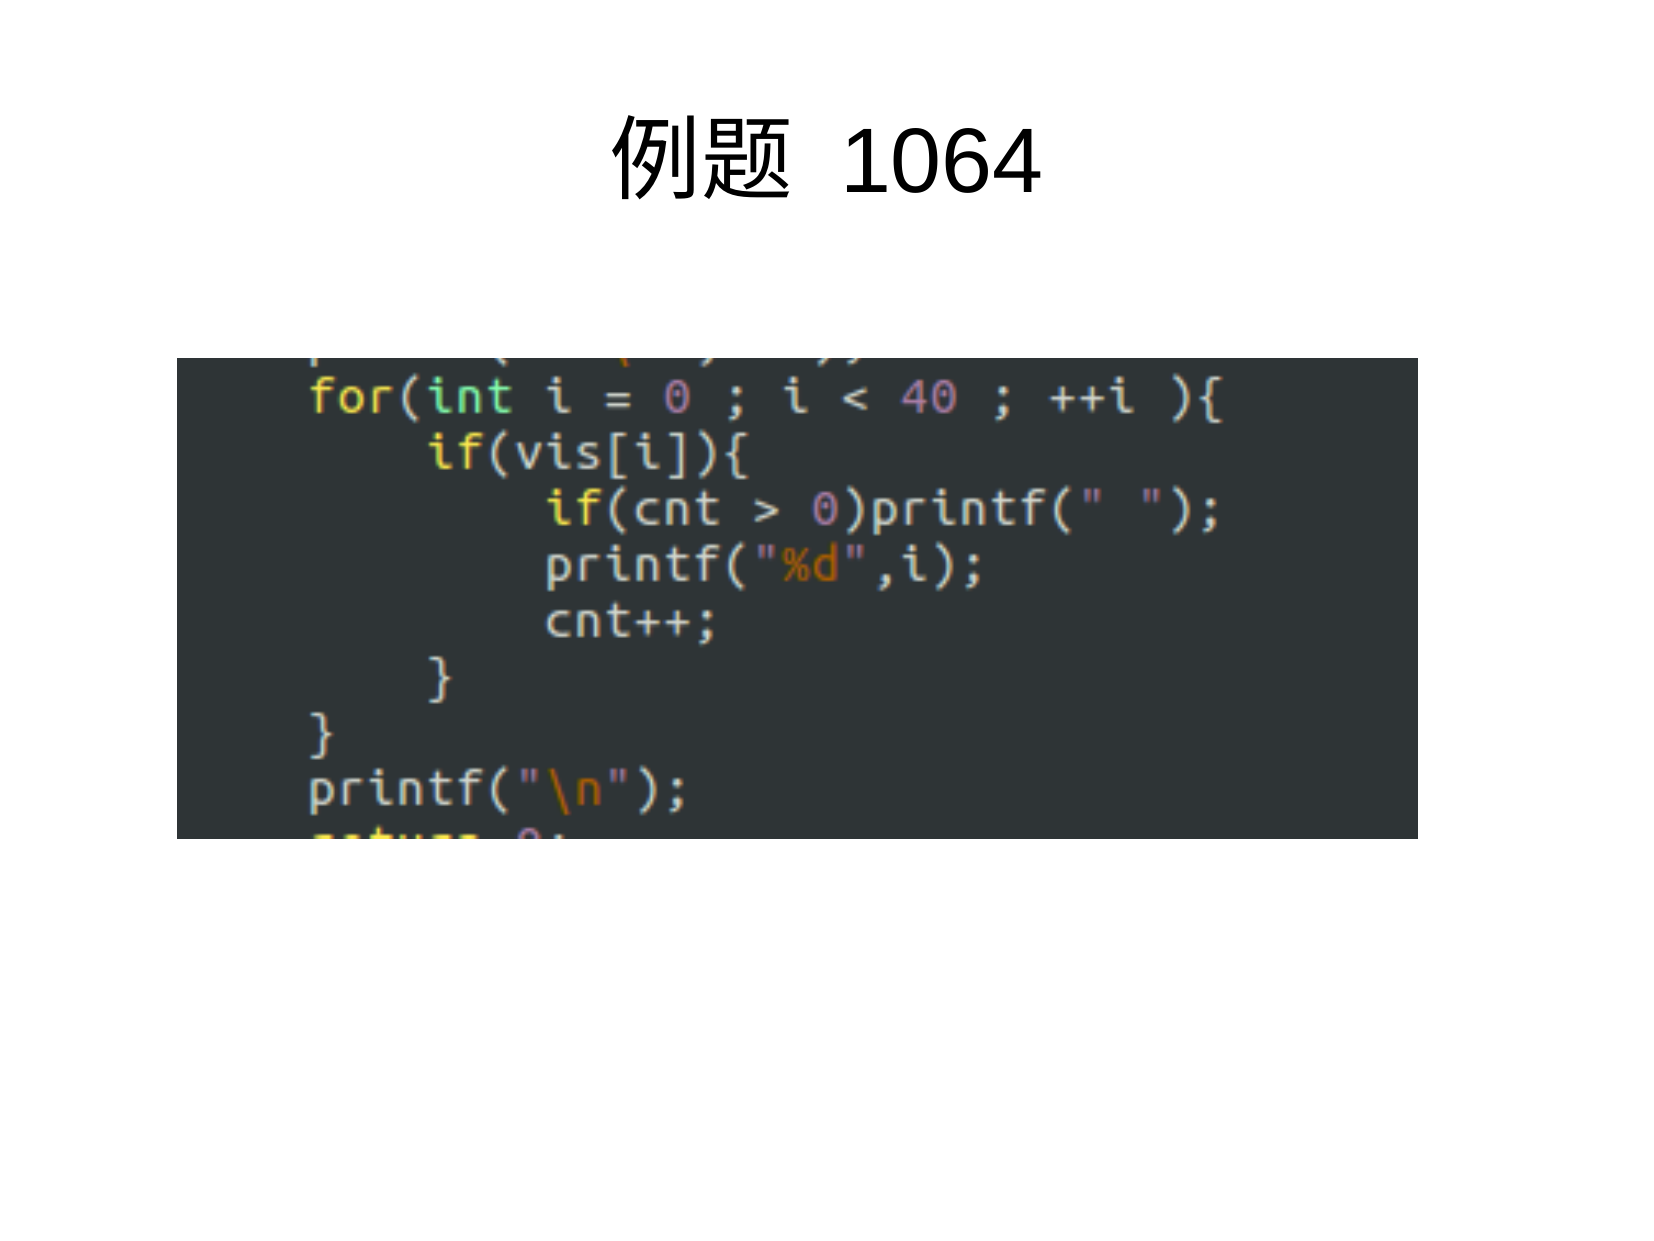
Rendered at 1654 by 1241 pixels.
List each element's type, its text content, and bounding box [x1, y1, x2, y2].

picture [177, 358, 1418, 839]
title 例题 1064 [82, 49, 1571, 257]
